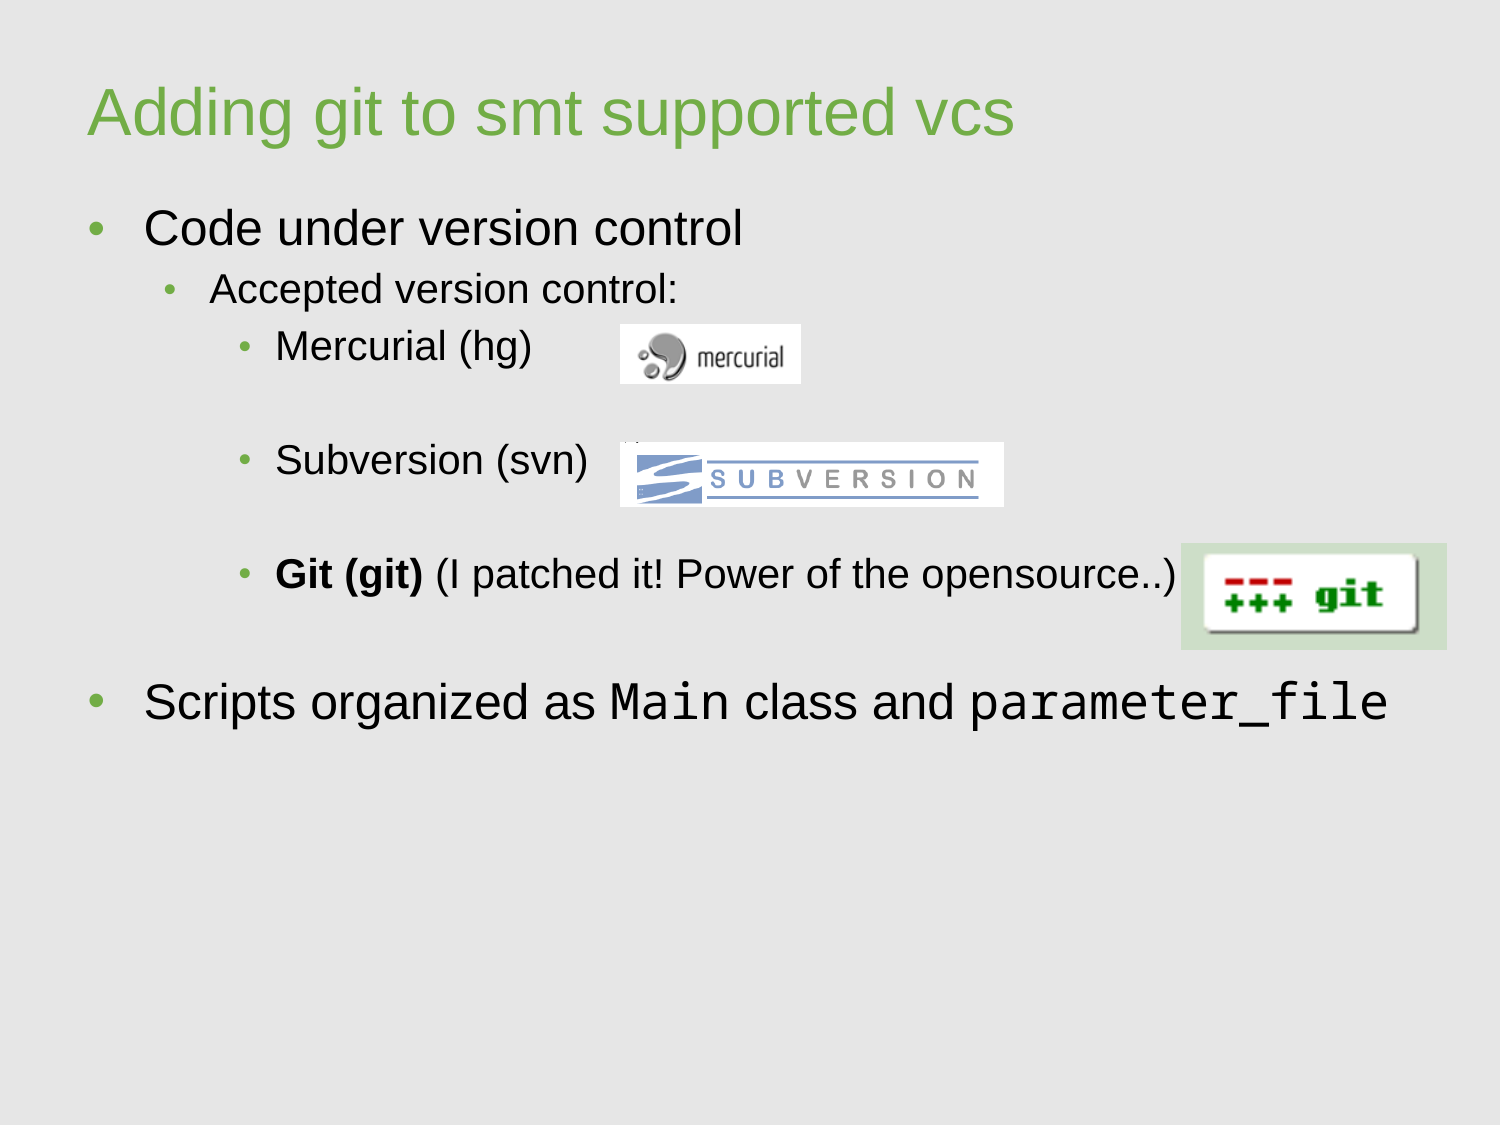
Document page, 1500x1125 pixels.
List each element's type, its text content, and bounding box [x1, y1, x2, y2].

title Adding git to smt supported vcs [87, 50, 1426, 176]
picture [620, 442, 1004, 507]
picture [1181, 543, 1447, 650]
list Code under version control Accepted version control: Mercurial (hg) Subversion (svn) Git (git) (I patched it! Power of the opensource..) Scripts organized as Main class and parameter_file [87, 200, 1477, 739]
picture [620, 324, 801, 384]
